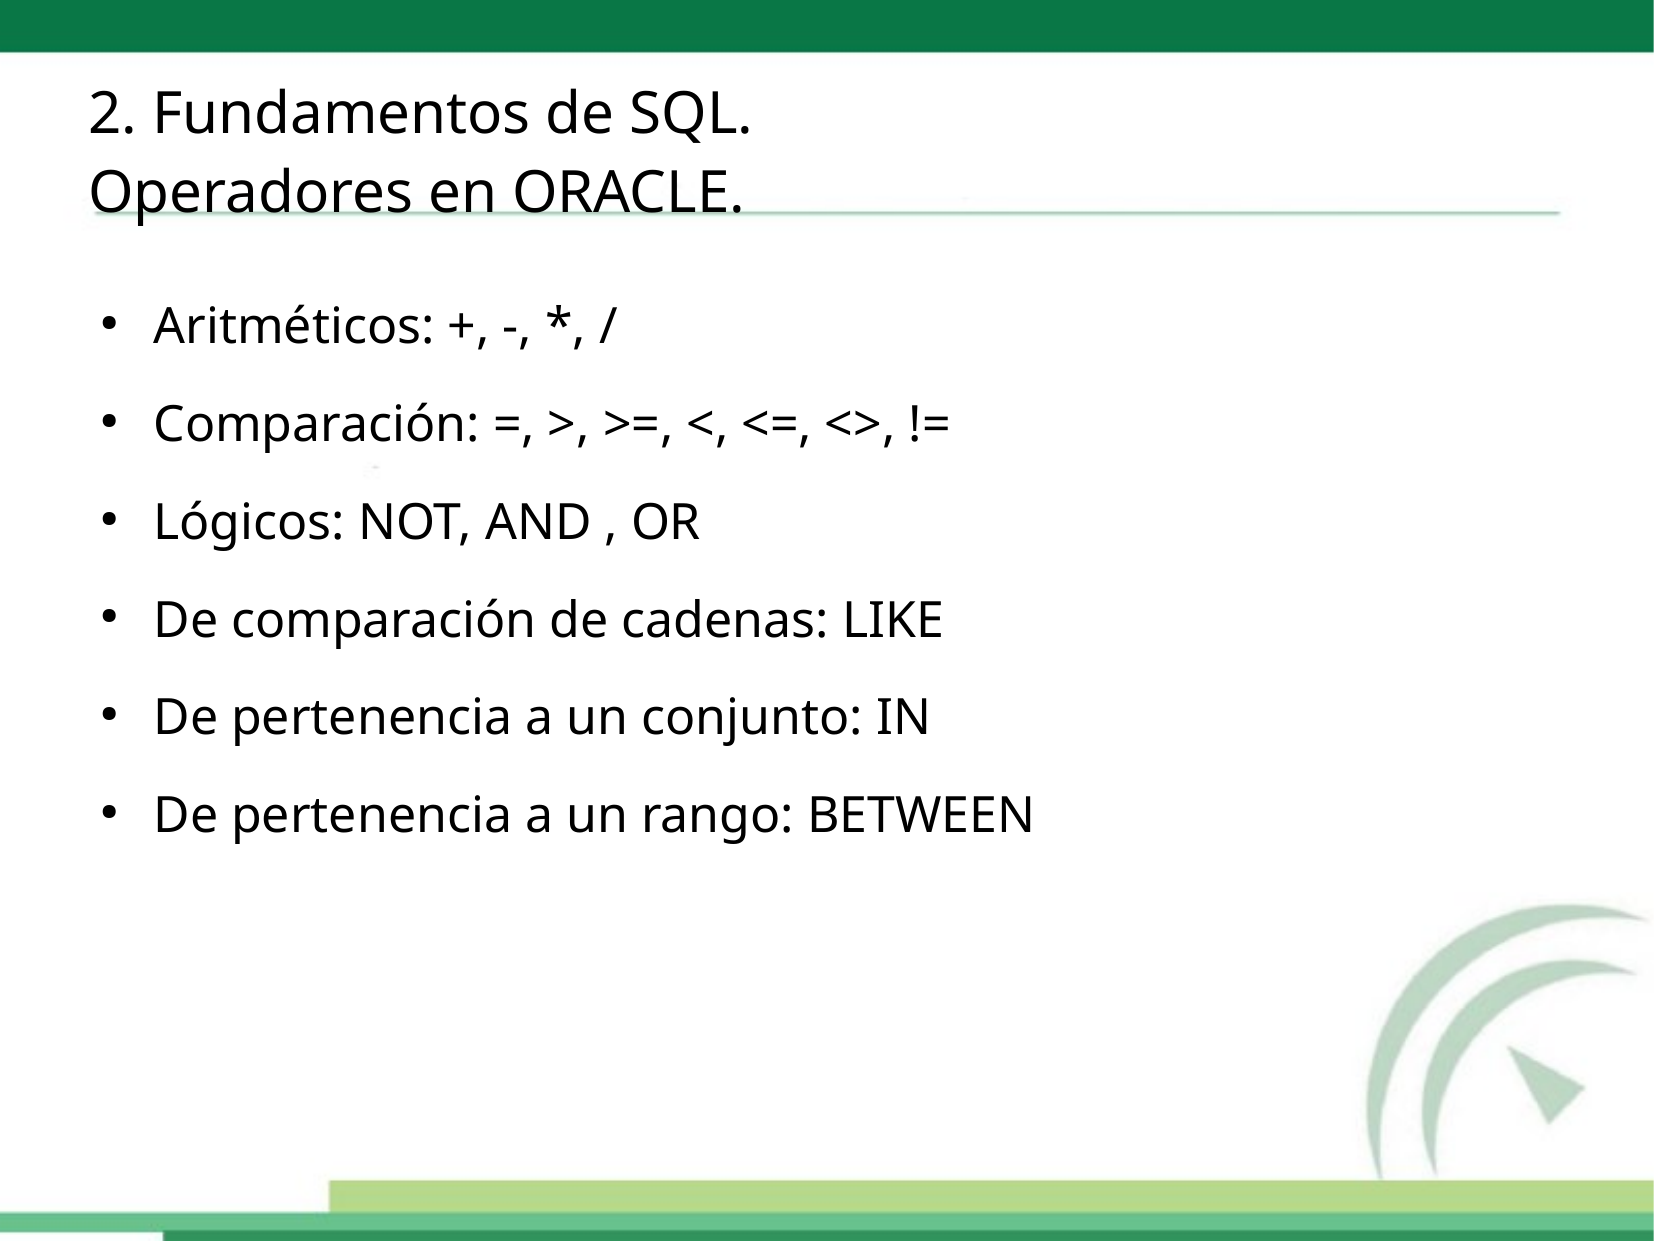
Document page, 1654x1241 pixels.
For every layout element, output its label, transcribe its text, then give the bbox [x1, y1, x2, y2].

list Aritméticos: +, -, *, / Comparación: =, >, >=, <, <=, <>, != Lógicos: NOT, AND , OR De comparación de cadenas: LIKE De pertenencia a un conjunto: IN De pertenencia a un rango: BETWEEN [82, 290, 1571, 1094]
picture [0, 0, 1654, 1241]
title 2. Fundamentos de SQL. Operadores en ORACLE. [88, 46, 1577, 254]
